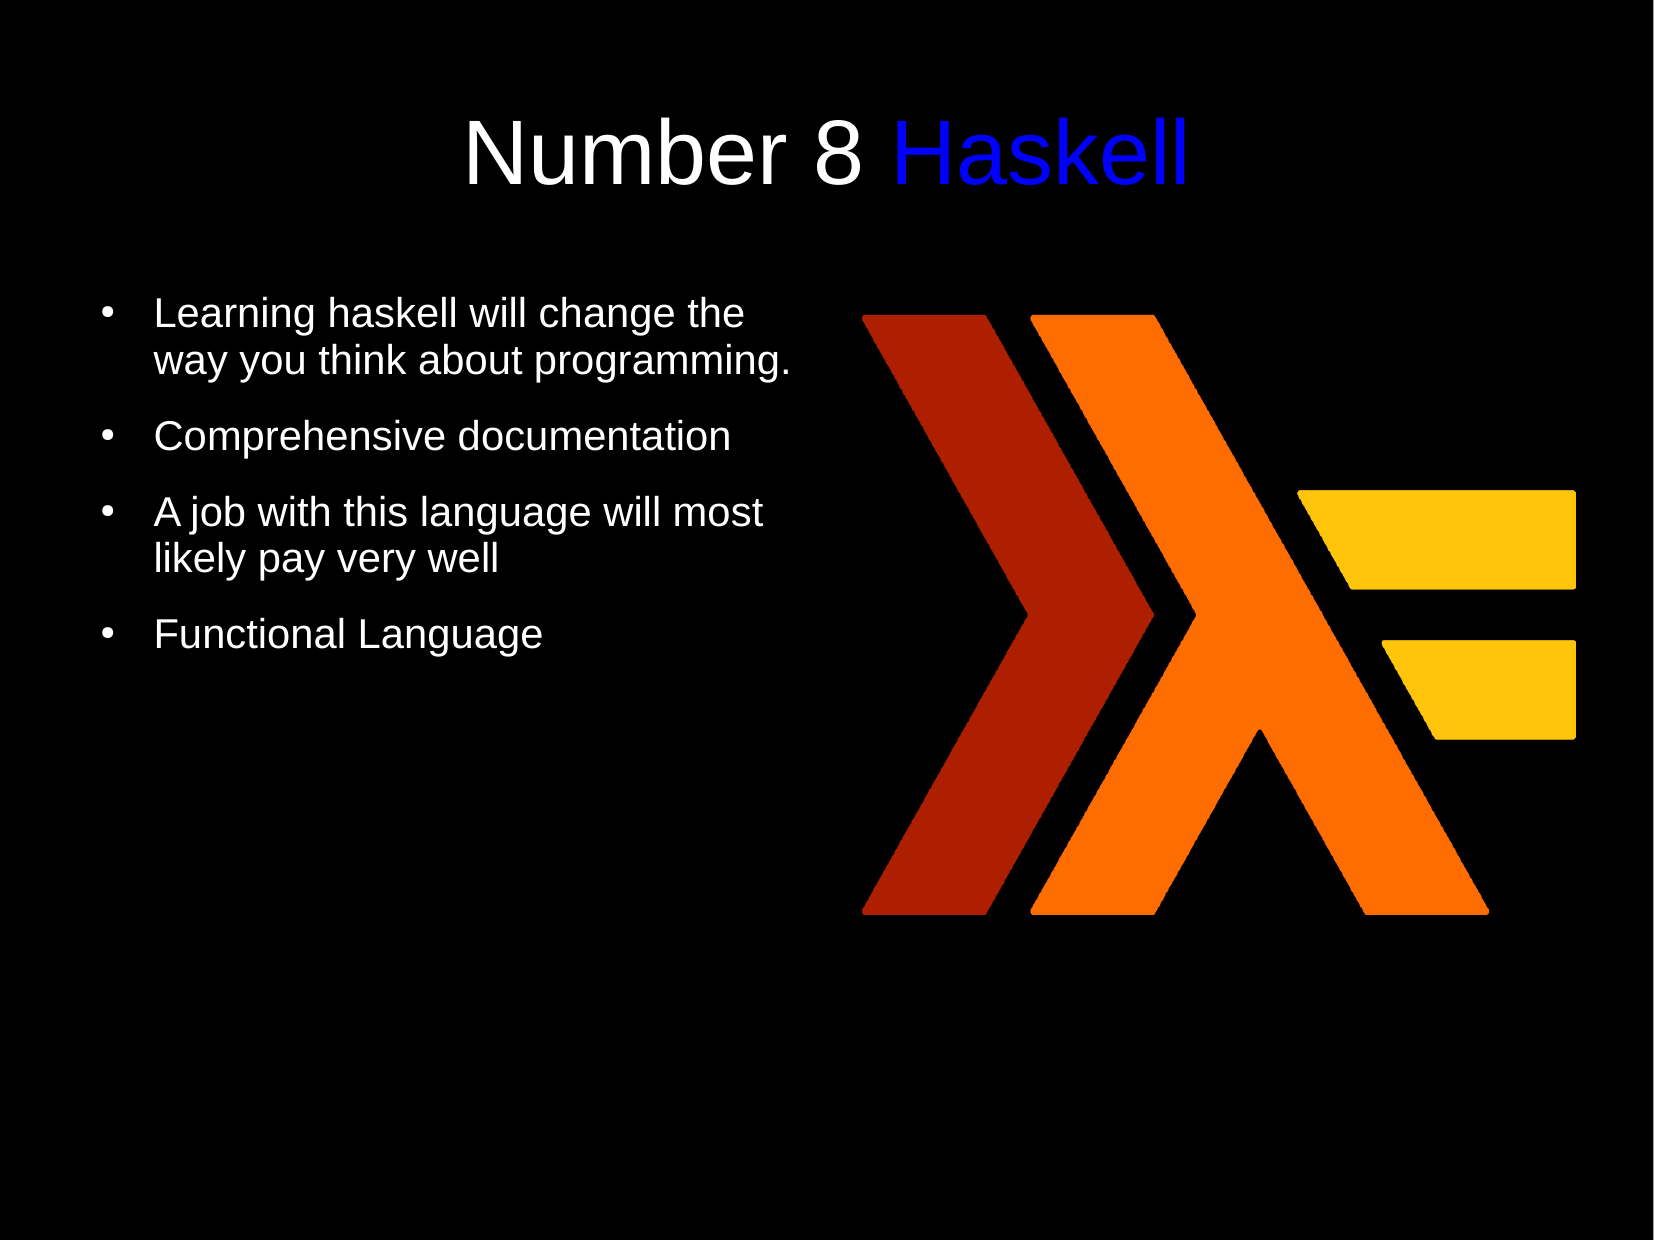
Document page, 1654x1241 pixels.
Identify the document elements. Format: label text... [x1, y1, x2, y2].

title Number 8 Haskell [82, 49, 1571, 257]
picture [845, 299, 1588, 931]
list Learning haskell will change the way you think about programming. Comprehensive documentation A job with this language will most likely pay very well Functional Language [82, 290, 809, 1010]
